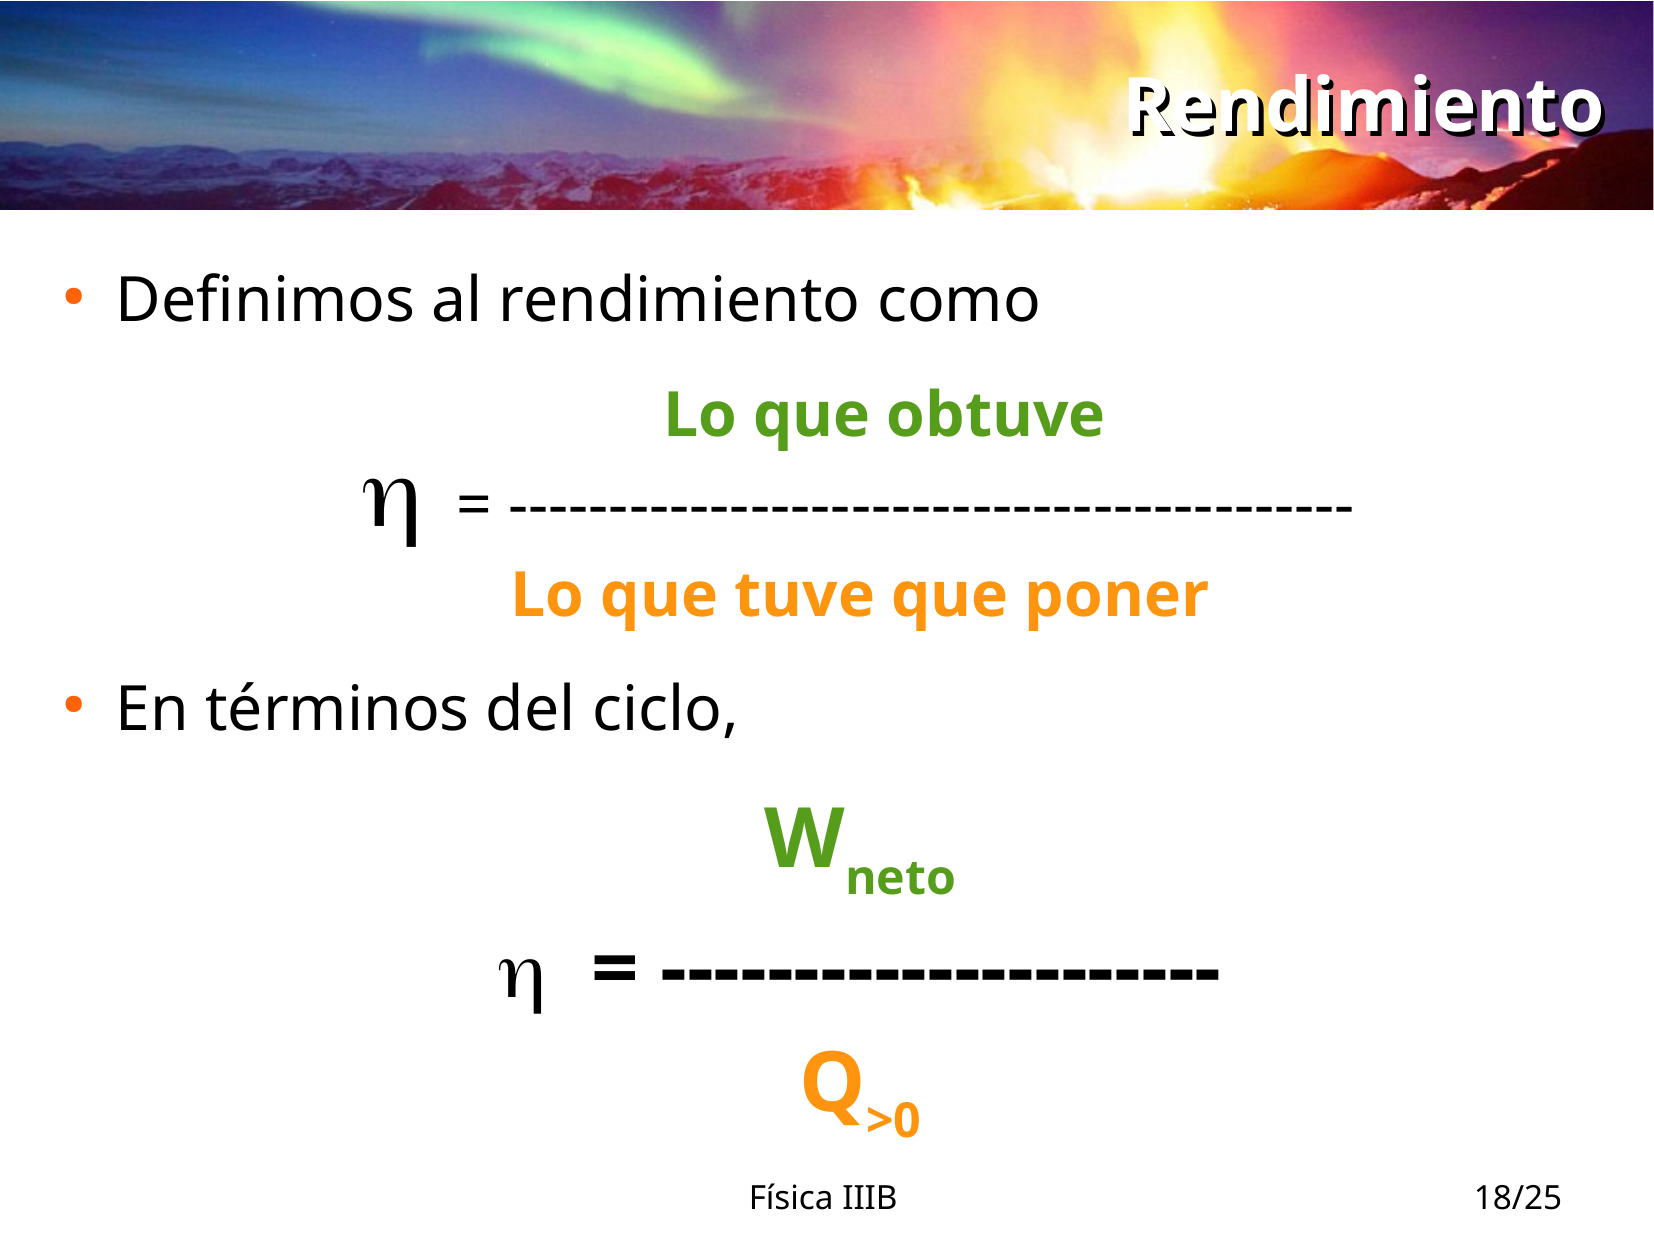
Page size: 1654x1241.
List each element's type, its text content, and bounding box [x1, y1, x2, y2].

list Definimos al rendimiento como Lo que obtuve h = ------------------------------------------ Lo que tuve que poner En términos del ciclo, Wneto h = --------------------- Q>0 [45, 255, 1606, 1156]
picture [0, 1, 1654, 210]
title Rendimiento [45, 15, 1606, 191]
